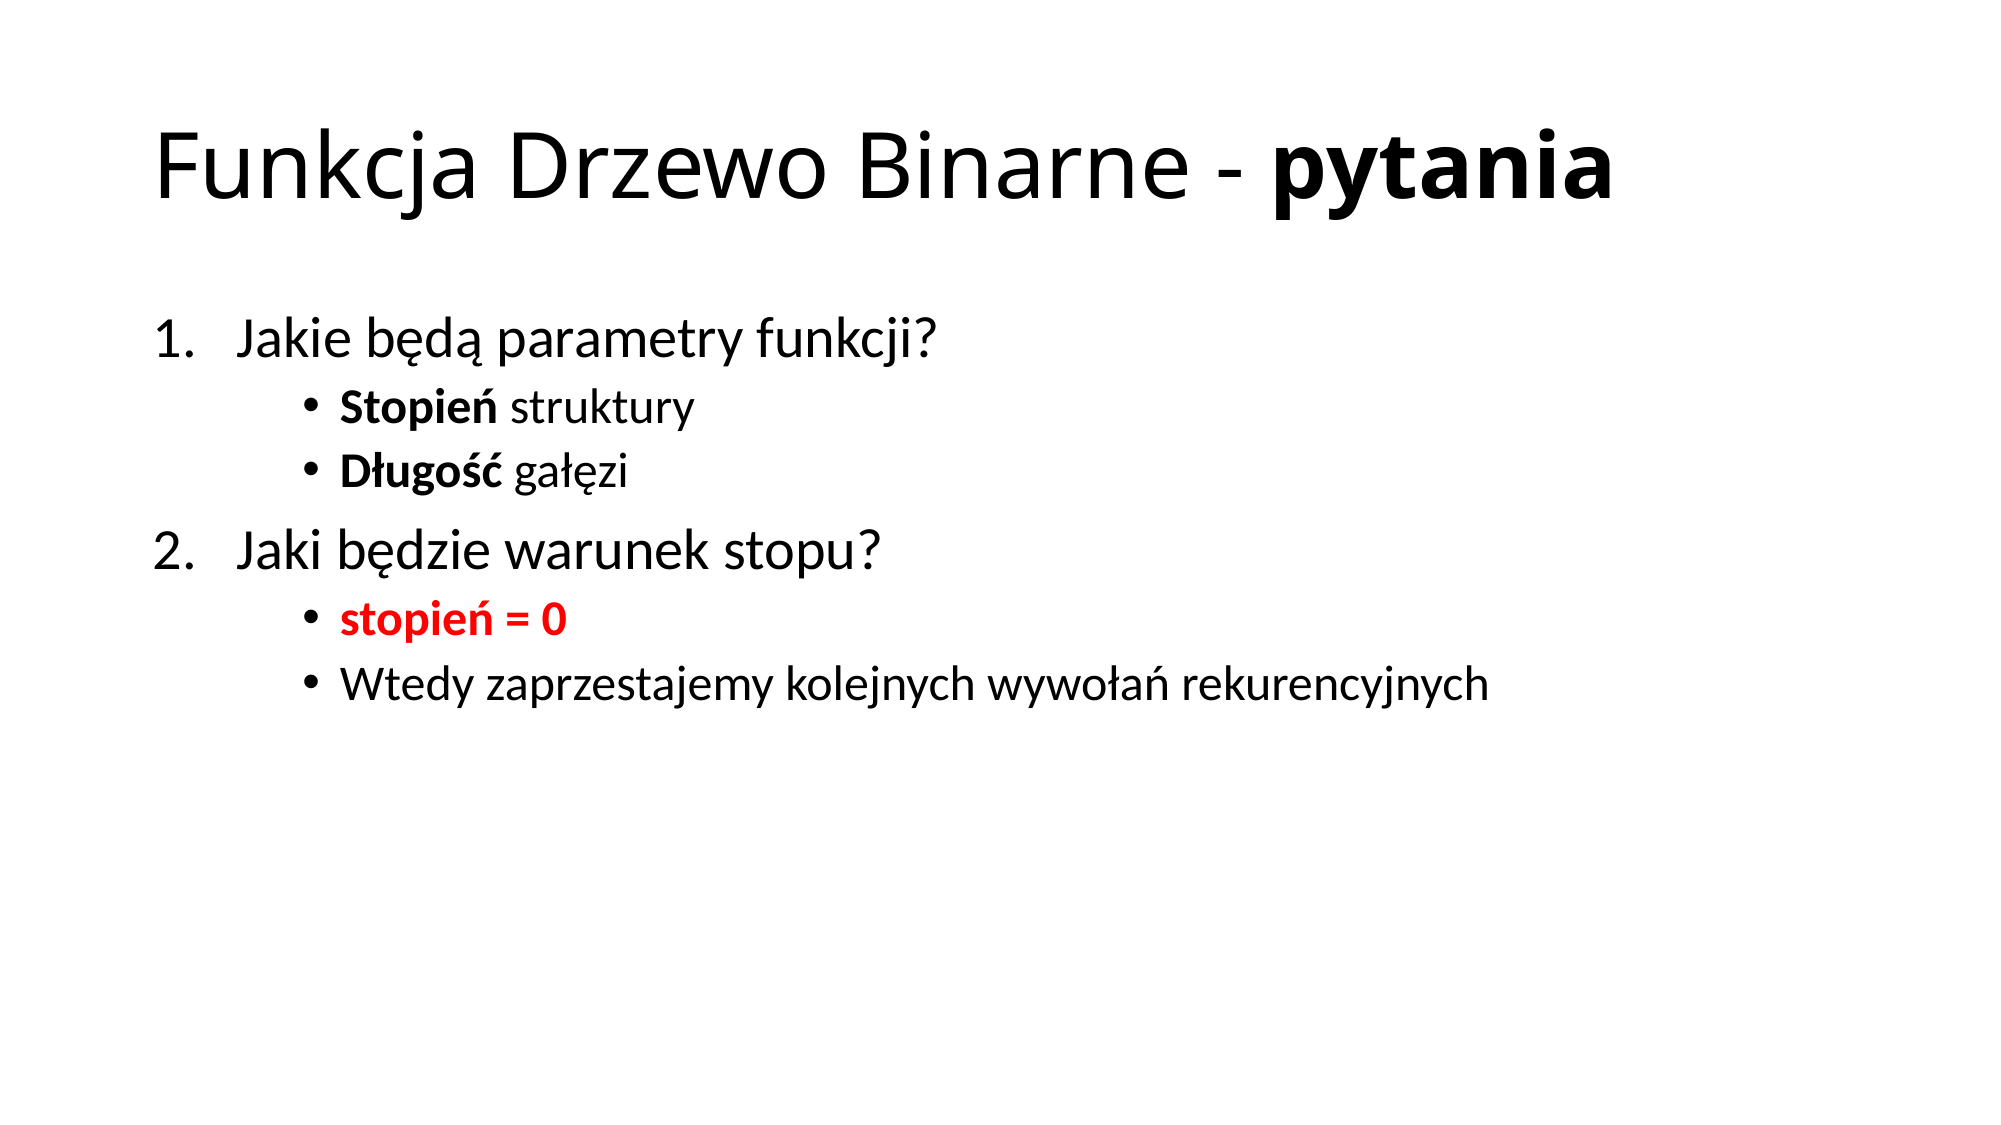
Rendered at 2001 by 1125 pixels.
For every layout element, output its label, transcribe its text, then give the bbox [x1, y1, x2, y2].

title Funkcja Drzewo Binarne - pytania [137, 59, 1863, 278]
list Jakie będą parametry funkcji? Stopień struktury Długość gałęzi Jaki będzie warunek stopu? stopień = 0 Wtedy zaprzestajemy kolejnych wywołań rekurencyjnych [137, 299, 1863, 1014]
